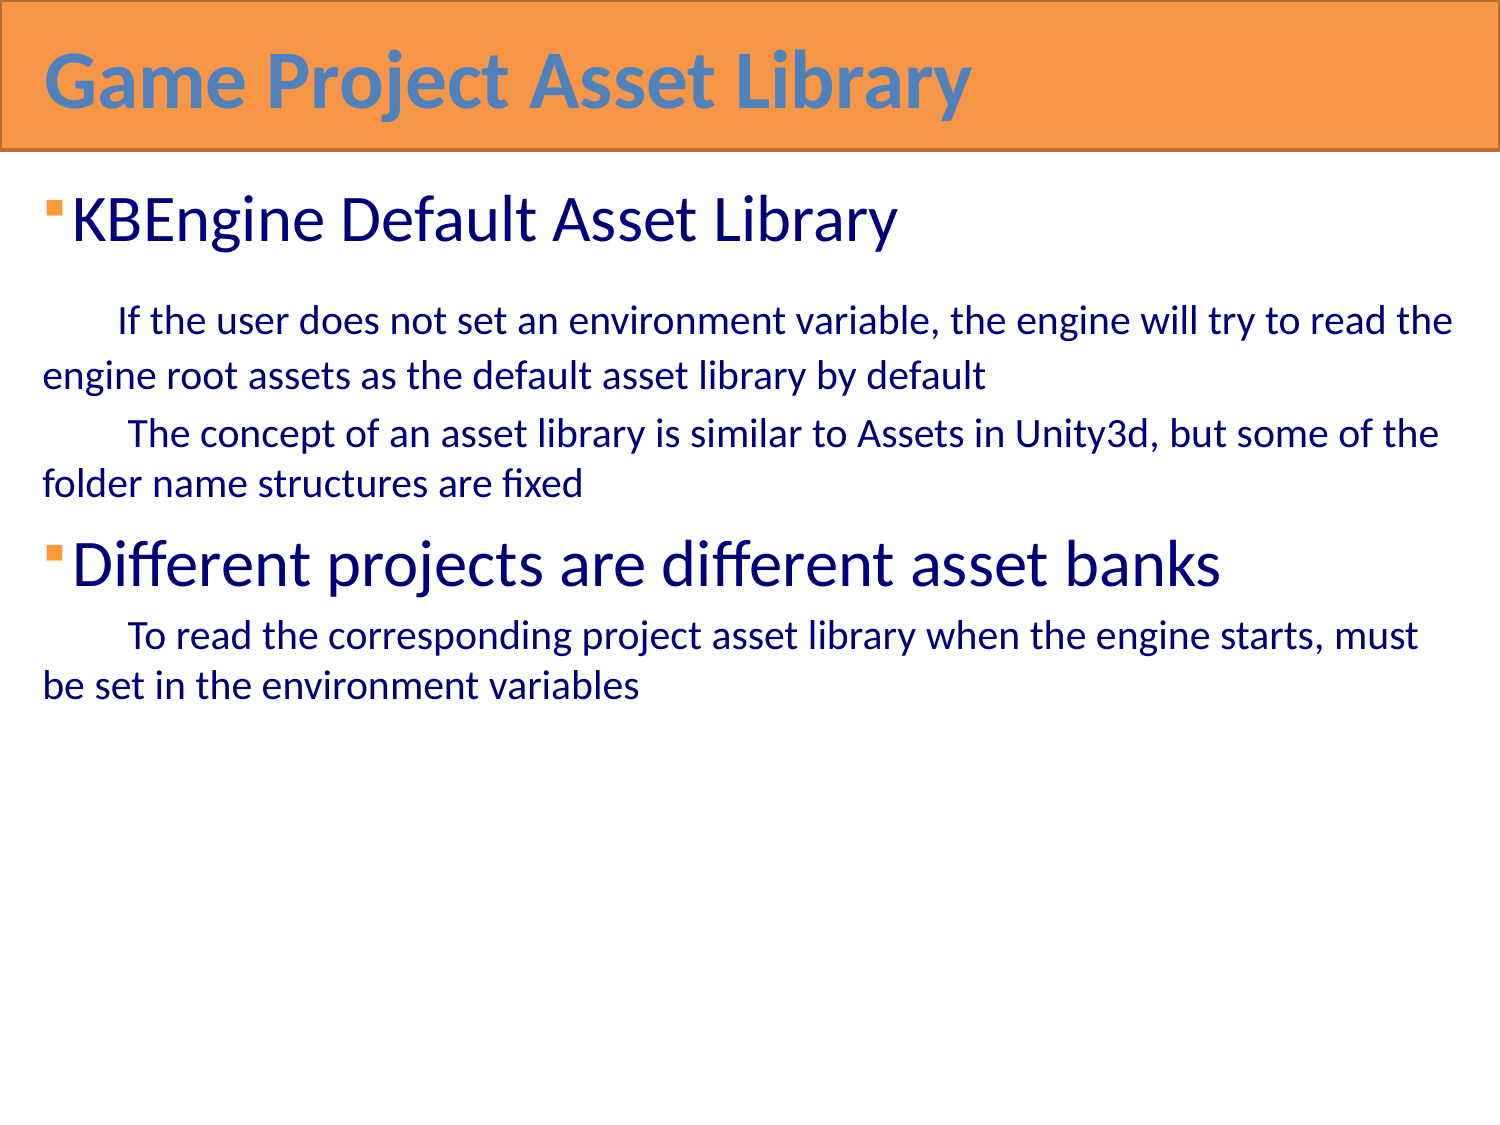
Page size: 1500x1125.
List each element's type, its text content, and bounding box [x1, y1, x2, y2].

title Game Project Asset Library [29, 21, 1483, 129]
text_box [0, 0, 1500, 150]
text_box KBEngine Default Asset Library If the user does not set an environment variable, the engine will try to read the engine root assets as the default asset library by default The concept of an asset library is similar to Assets in Unity3d, but some of the folder name structures are fixed Different projects are different asset banks To read the corresponding project asset library when the engine starts, must be set in the environment variables [33, 172, 1469, 1066]
